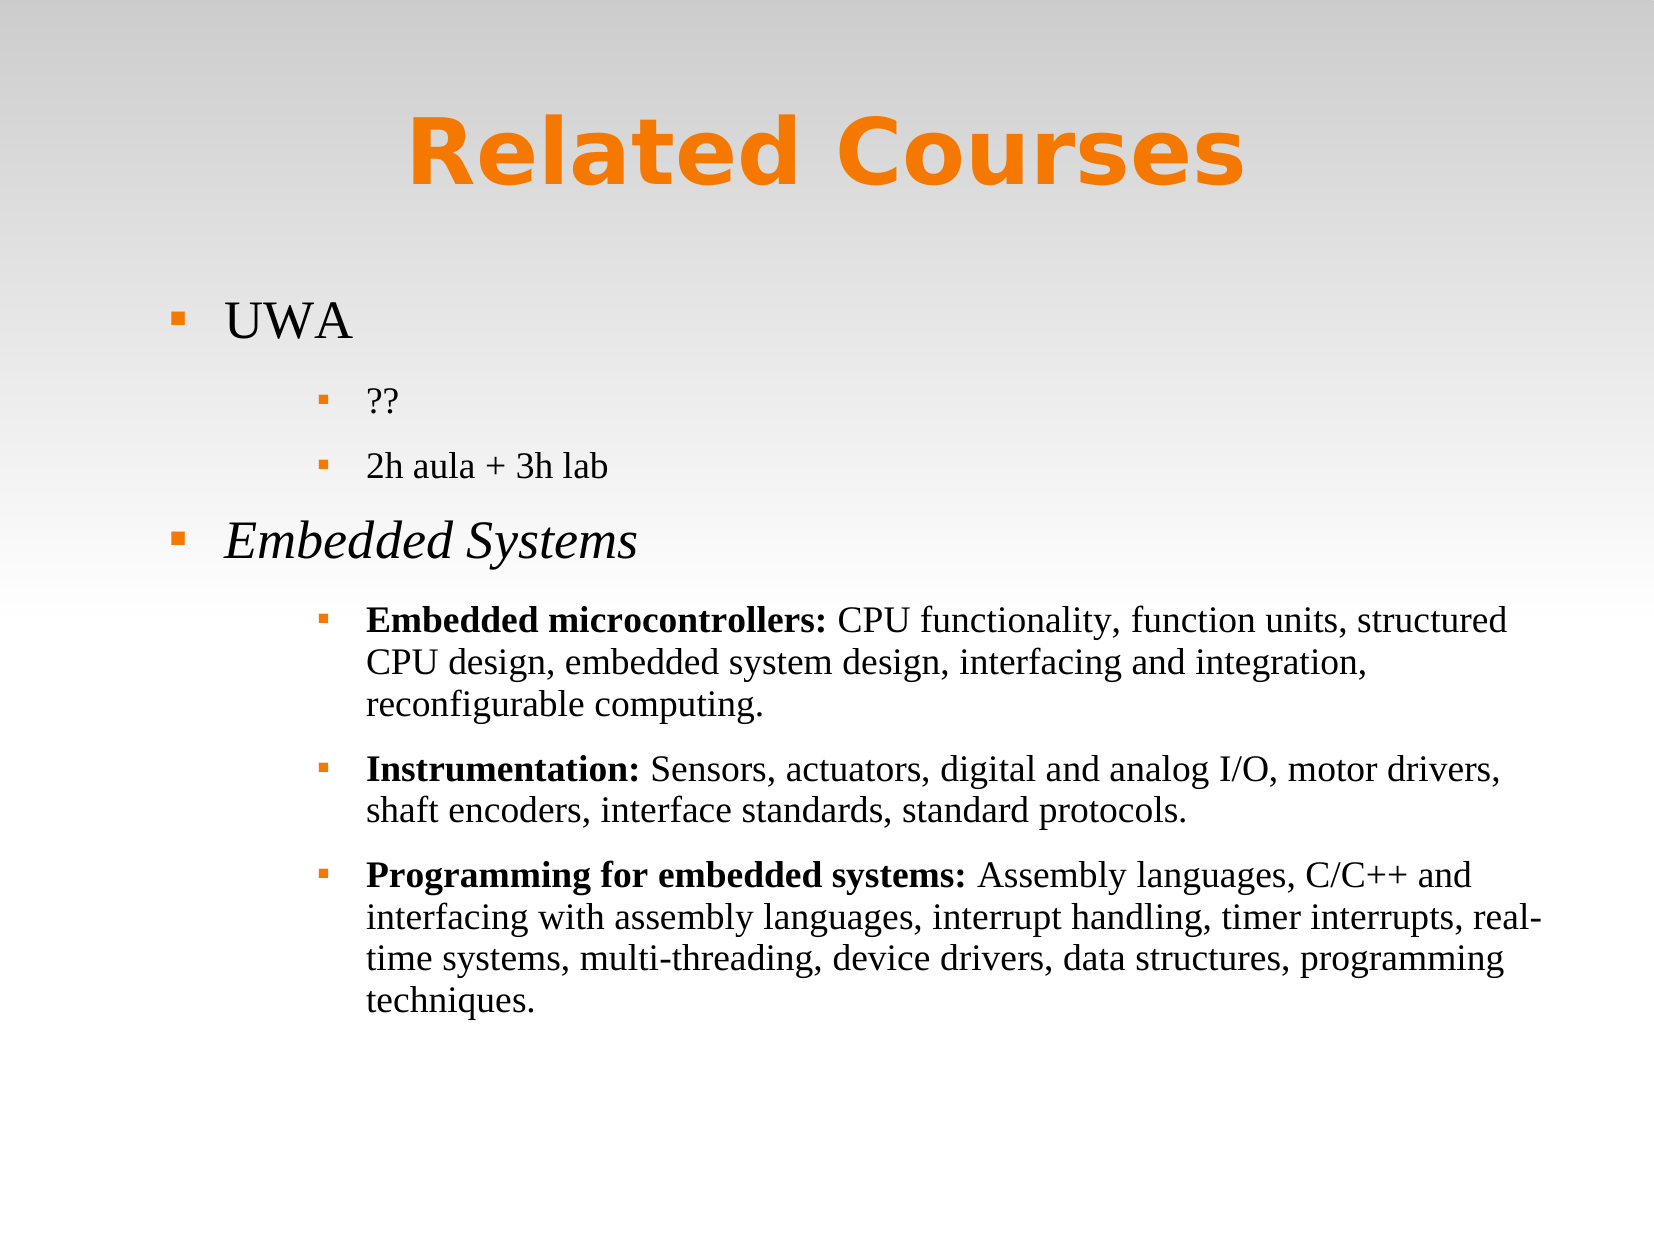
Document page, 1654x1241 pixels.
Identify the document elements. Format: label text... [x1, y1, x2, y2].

title Related Courses [82, 49, 1571, 257]
list UWA ?? 2h aula + 3h lab Embedded Systems Embedded microcontrollers: CPU functionality, function units, structured CPU design, embedded system design, interfacing and integration, reconfigurable computing. Instrumentation: Sensors, actuators, digital and analog I/O, motor drivers, shaft encoders, interface standards, standard protocols. Programming for embedded systems: Assembly languages, C/C++ and interfacing with assembly languages, interrupt handling, timer interrupts, real-time systems, multi-threading, device drivers, data structures, programming techniques. [82, 290, 1571, 1109]
